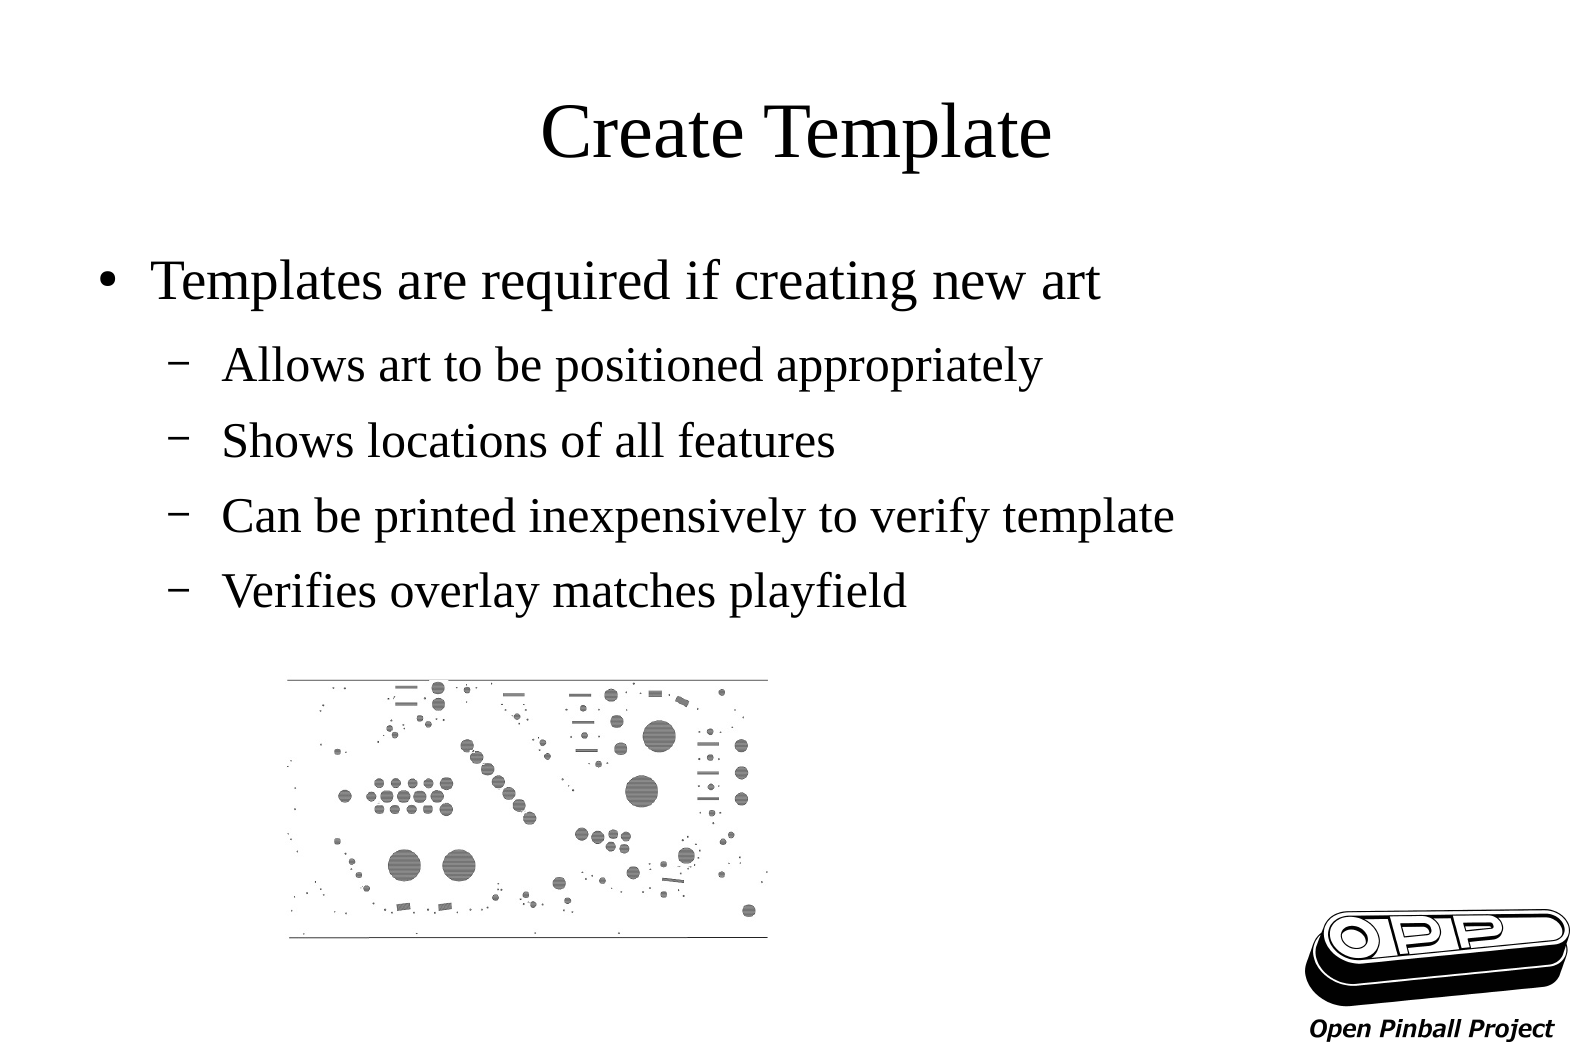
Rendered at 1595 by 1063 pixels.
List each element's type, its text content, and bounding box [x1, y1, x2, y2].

picture [1305, 909, 1570, 1042]
picture [285, 674, 768, 942]
list Templates are required if creating new art Allows art to be positioned appropriately Shows locations of all features Can be printed inexpensively to verify template Verifies overlay matches playfield [79, 248, 1515, 951]
title Create Template [79, 42, 1515, 220]
